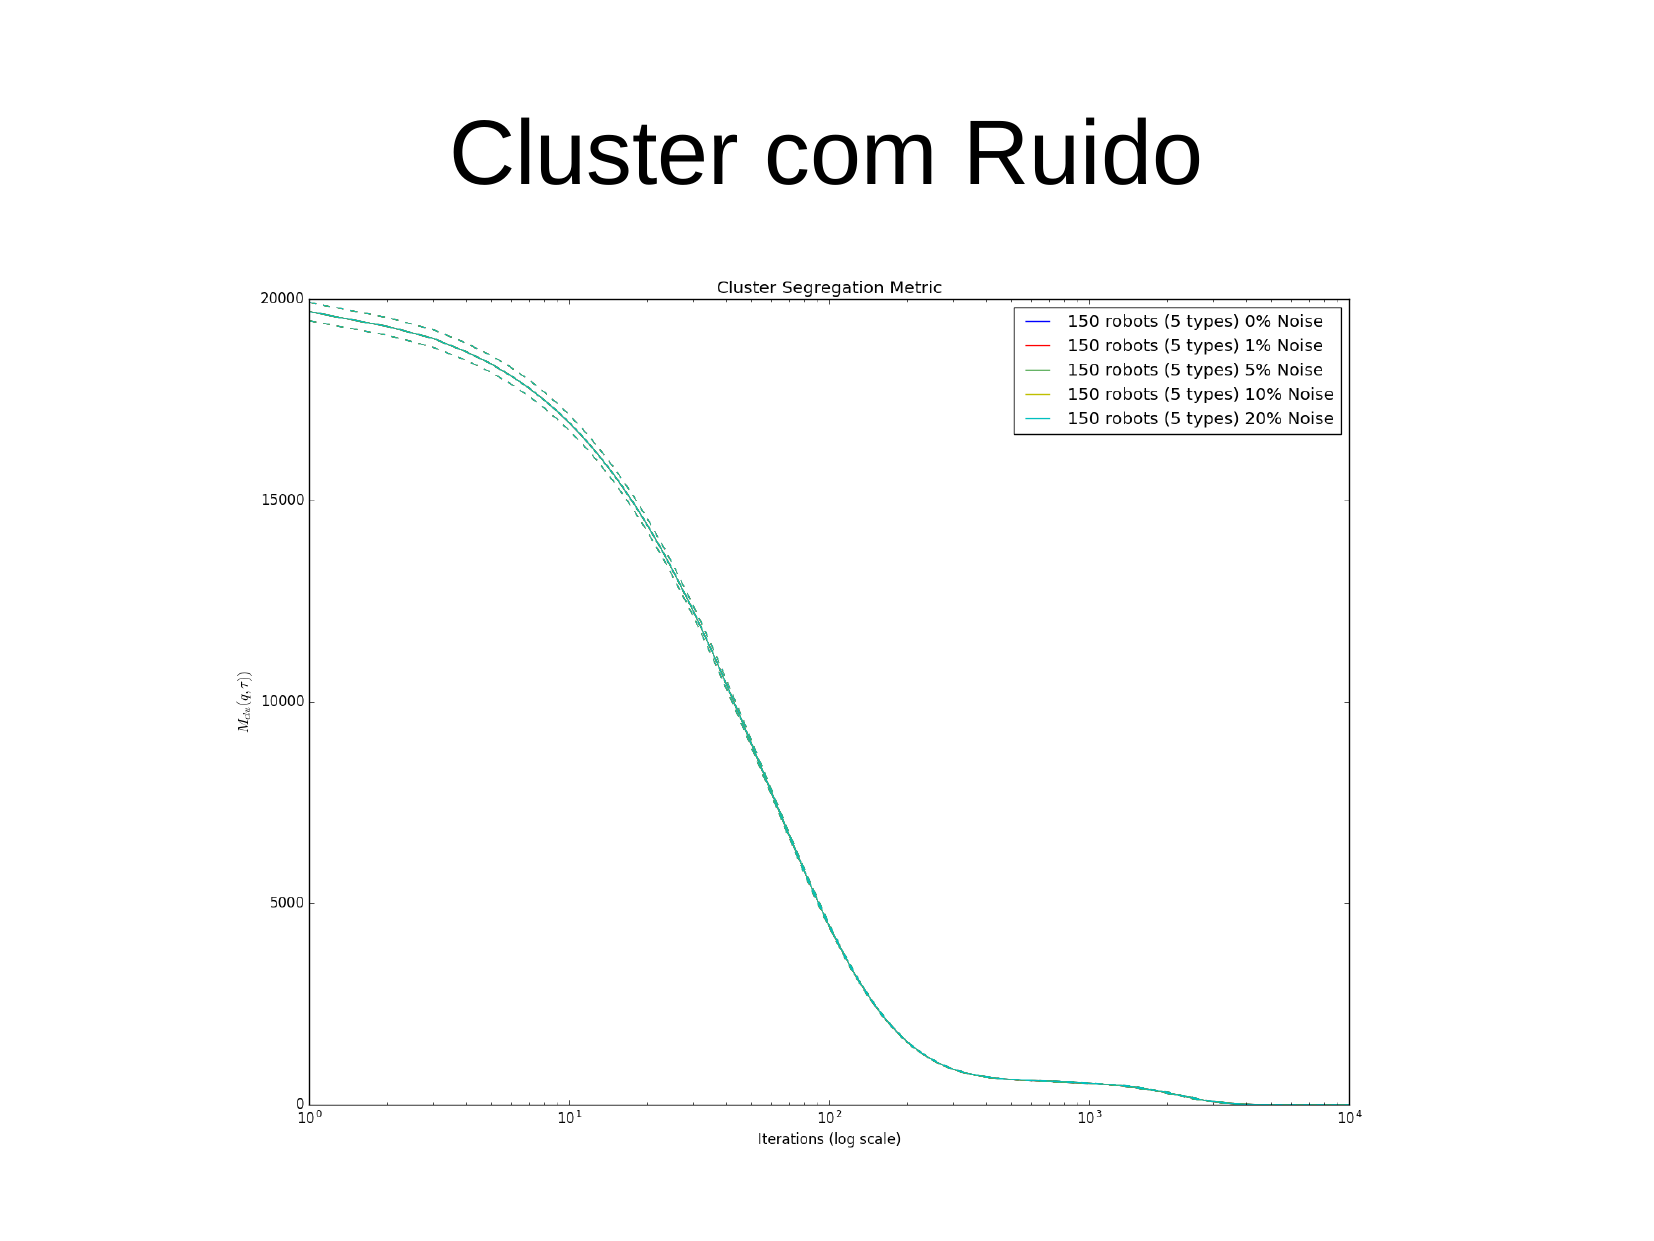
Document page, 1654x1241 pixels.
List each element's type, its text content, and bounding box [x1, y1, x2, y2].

picture [141, 198, 1483, 1205]
title Cluster com Ruido [82, 49, 1571, 257]
